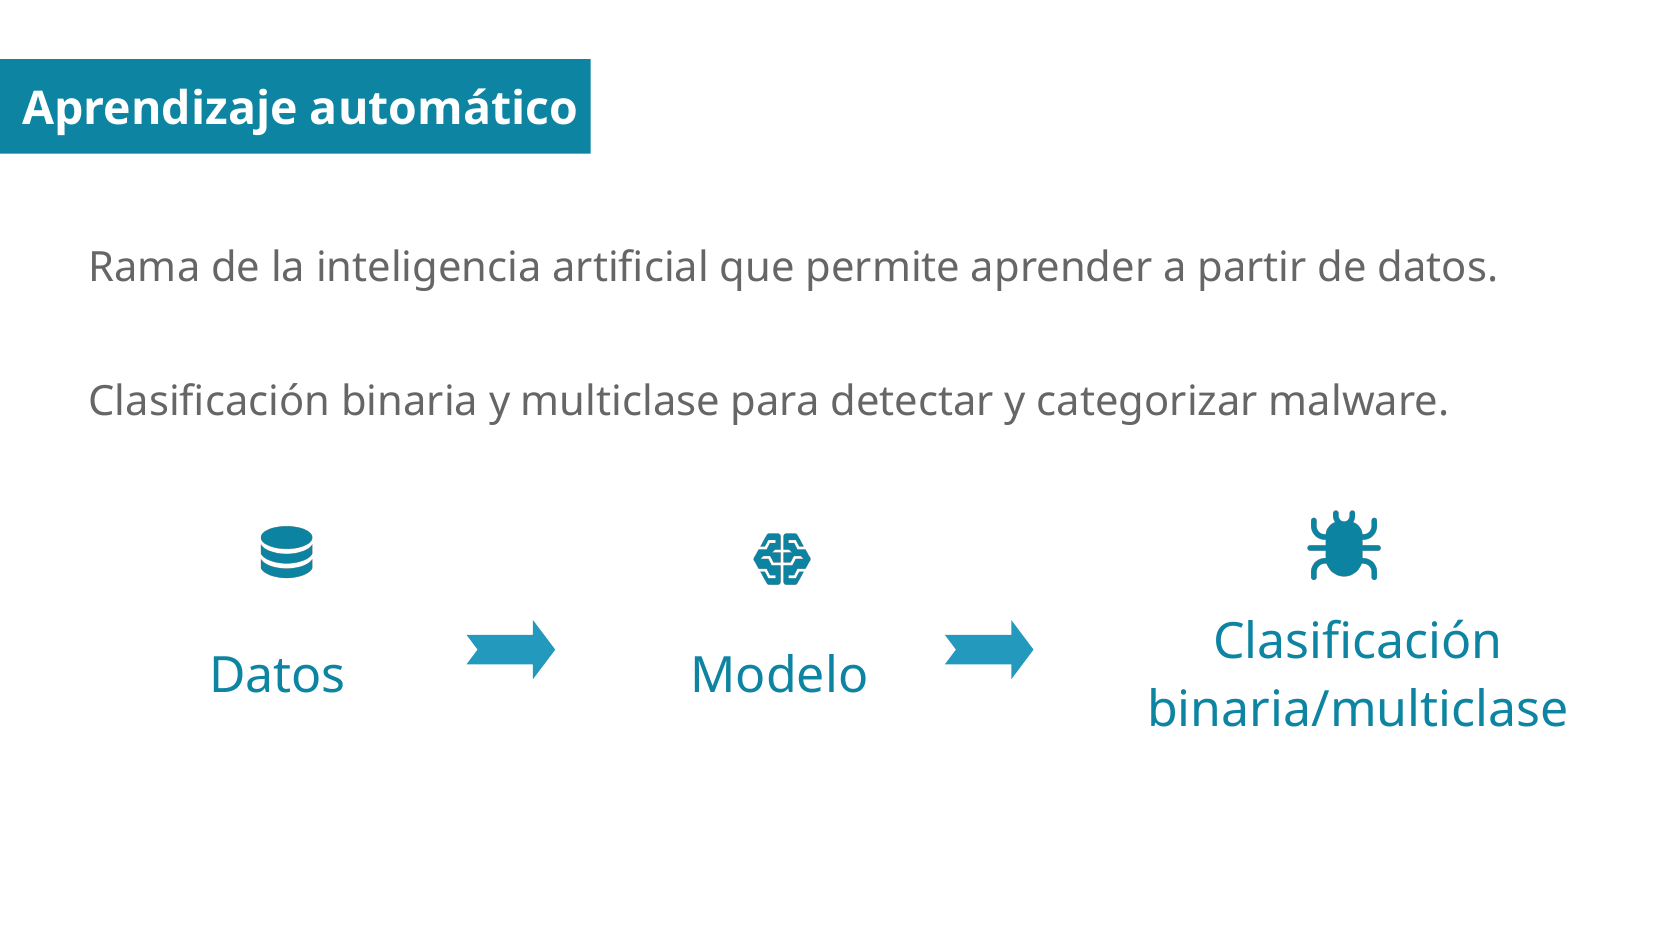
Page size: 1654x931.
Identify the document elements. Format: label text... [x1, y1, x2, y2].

text_box [944, 620, 1034, 680]
picture [738, 515, 826, 603]
picture [248, 513, 325, 591]
text_box [466, 620, 556, 680]
text_box Modelo [590, 590, 969, 756]
text_box Datos [88, 590, 467, 756]
list Rama de la inteligencia artificial que permite aprender a partir de datos. Clasificación binaria y multiclase para detectar y categorizar malware. [88, 236, 1536, 532]
text_box Clasificación binaria/multiclase [1122, 570, 1595, 776]
picture [1300, 503, 1388, 591]
title Aprendizaje automático [0, 47, 579, 166]
